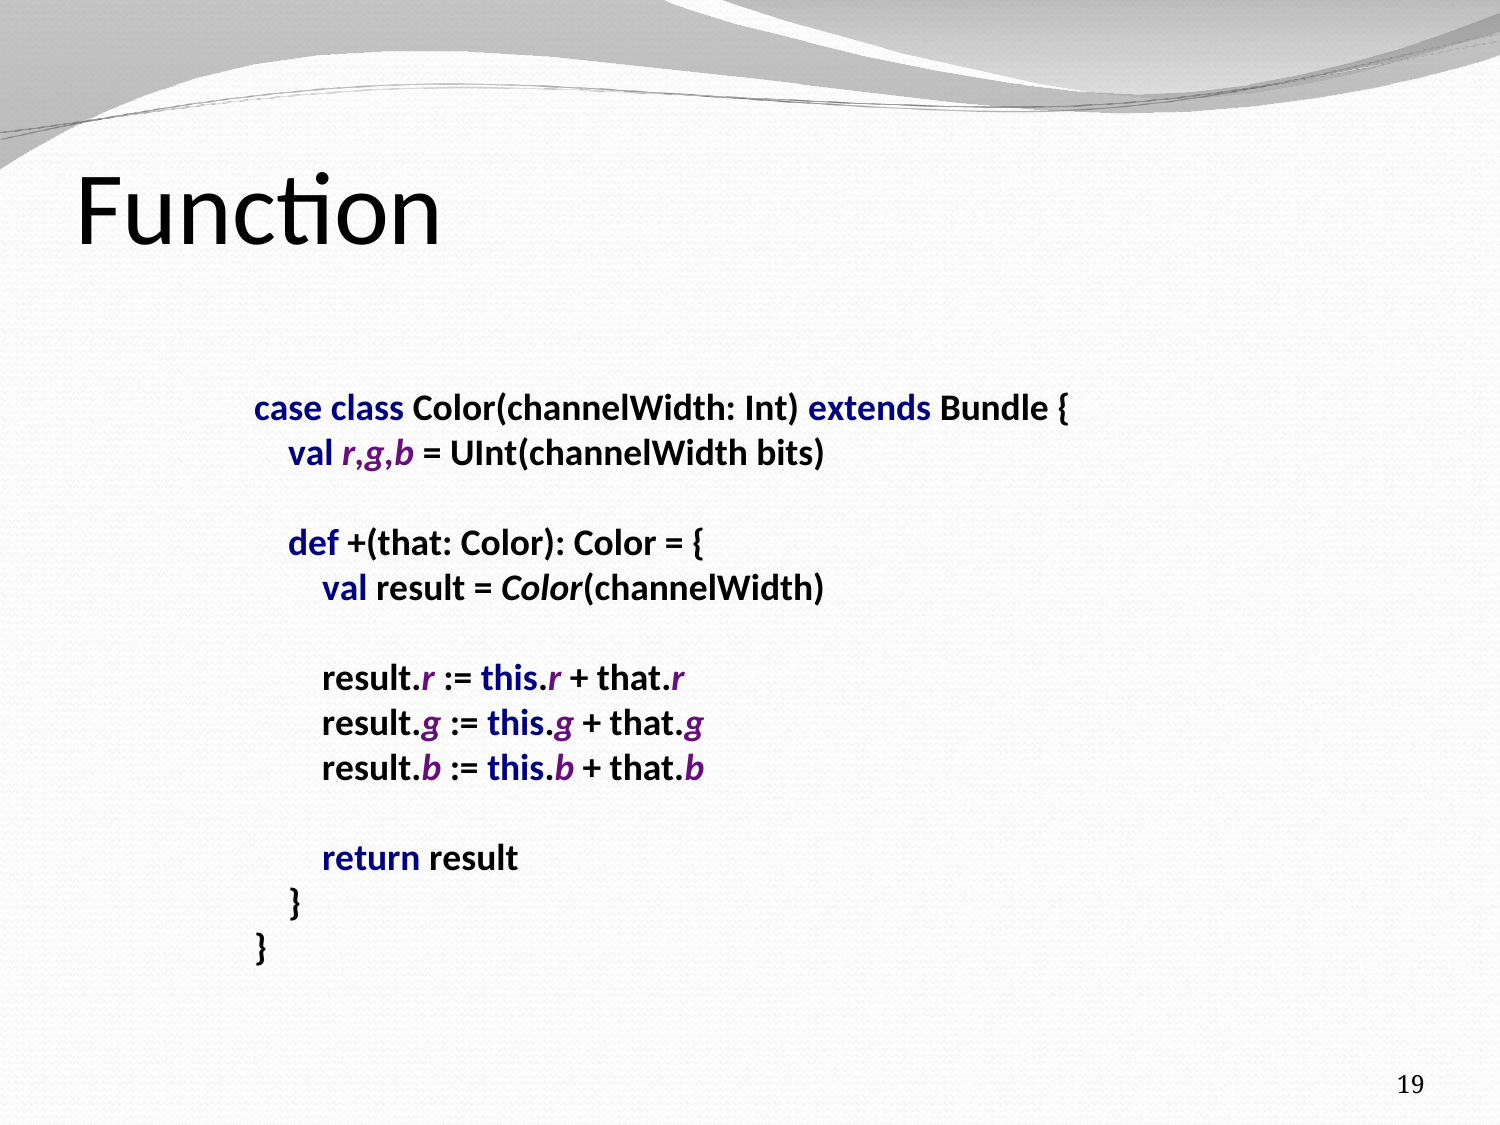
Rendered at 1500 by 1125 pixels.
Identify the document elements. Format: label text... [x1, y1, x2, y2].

text_box <numéro> [1299, 1042, 1426, 1103]
text_box case class Color(channelWidth: Int) extends Bundle { val r,g,b = UInt(channelWidth bits) def +(that: Color): Color = { val result = Color(channelWidth) result.r := this.r + that.r result.g := this.g + that.g result.b := this.b + that.b return result } } [239, 375, 1086, 976]
picture [0, 0, 1500, 1125]
title Function [75, 78, 1426, 266]
